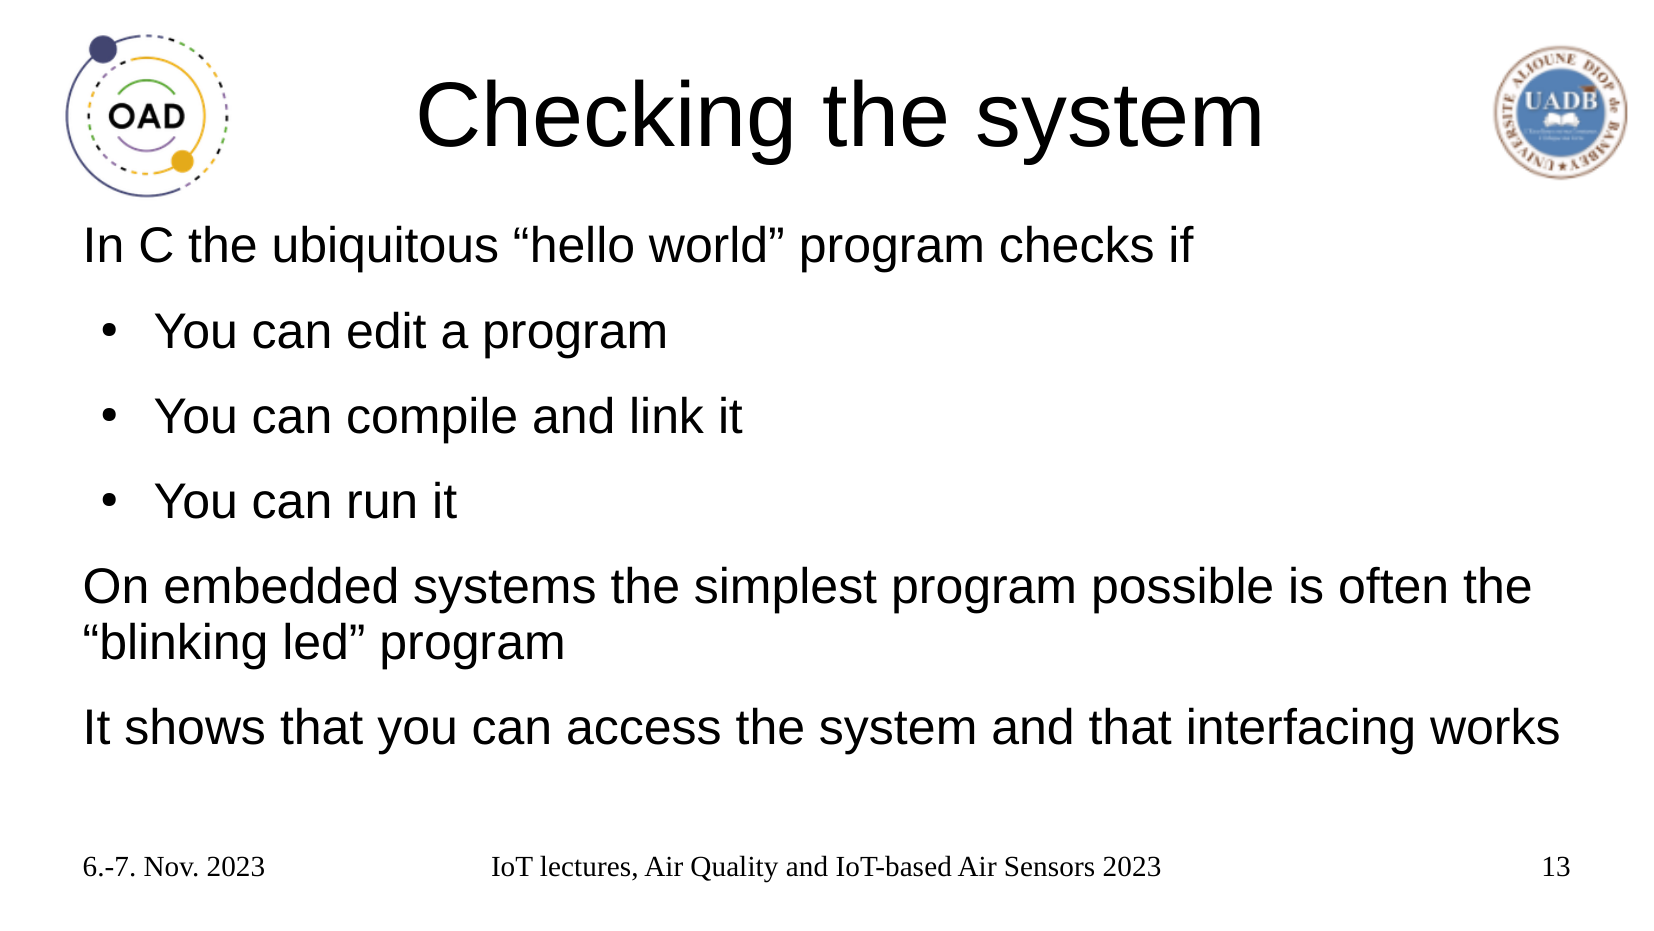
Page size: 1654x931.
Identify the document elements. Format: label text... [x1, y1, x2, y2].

title Checking the system [257, 37, 1426, 193]
picture [1482, 37, 1641, 188]
list In C the ubiquitous “hello world” program checks if You can edit a program You can compile and link it You can run it On embedded systems the simplest program possible is often the “blinking led” program It shows that you can access the system and that interfacing works [82, 217, 1571, 757]
picture [25, 20, 263, 218]
